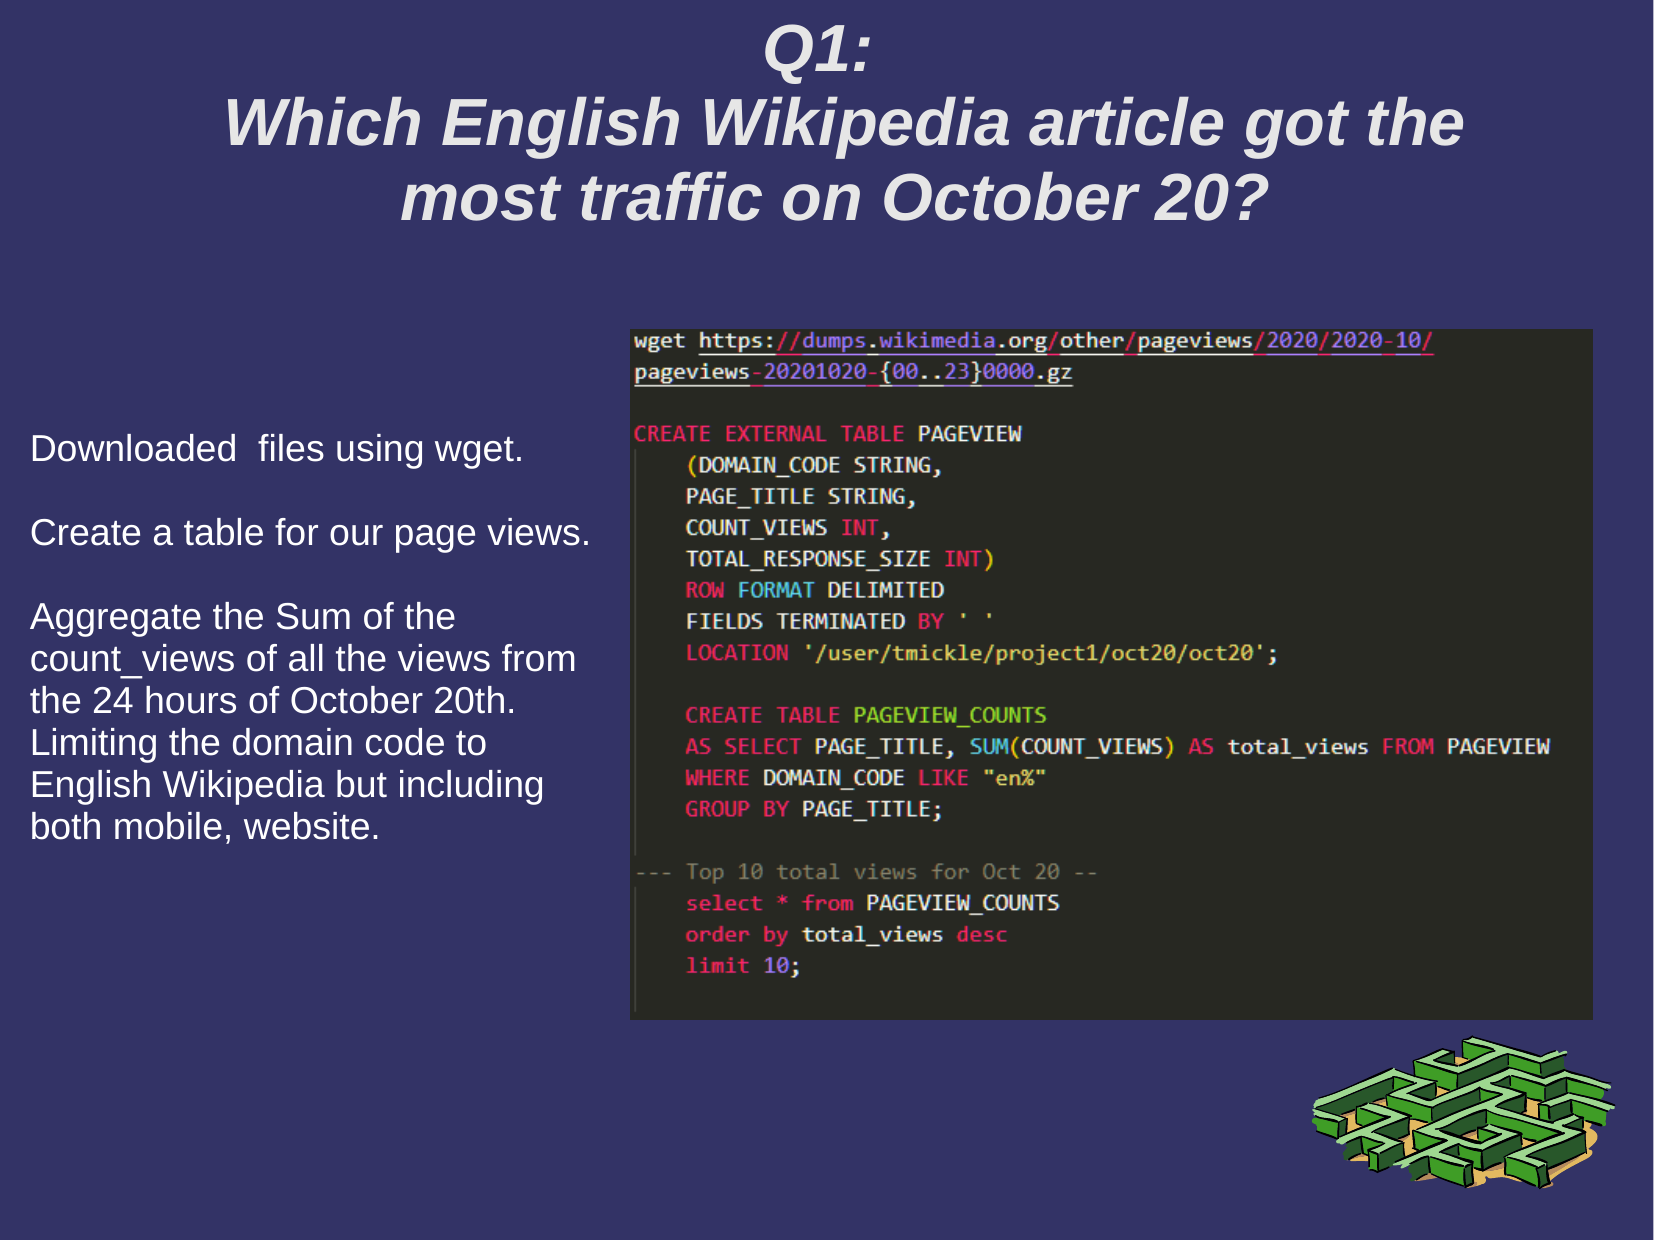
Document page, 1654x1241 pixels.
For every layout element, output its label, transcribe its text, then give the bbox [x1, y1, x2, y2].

picture [630, 329, 1593, 1021]
text_box Downloaded files using wget. Create a table for our page views. Aggregate the Sum of the count_views of all the views from the 24 hours of October 20th. Limiting the domain code to English Wikipedia but including both mobile, website. [15, 420, 616, 856]
title Q1: Which English Wikipedia article got the most traffic on October 20? [121, 10, 1534, 235]
